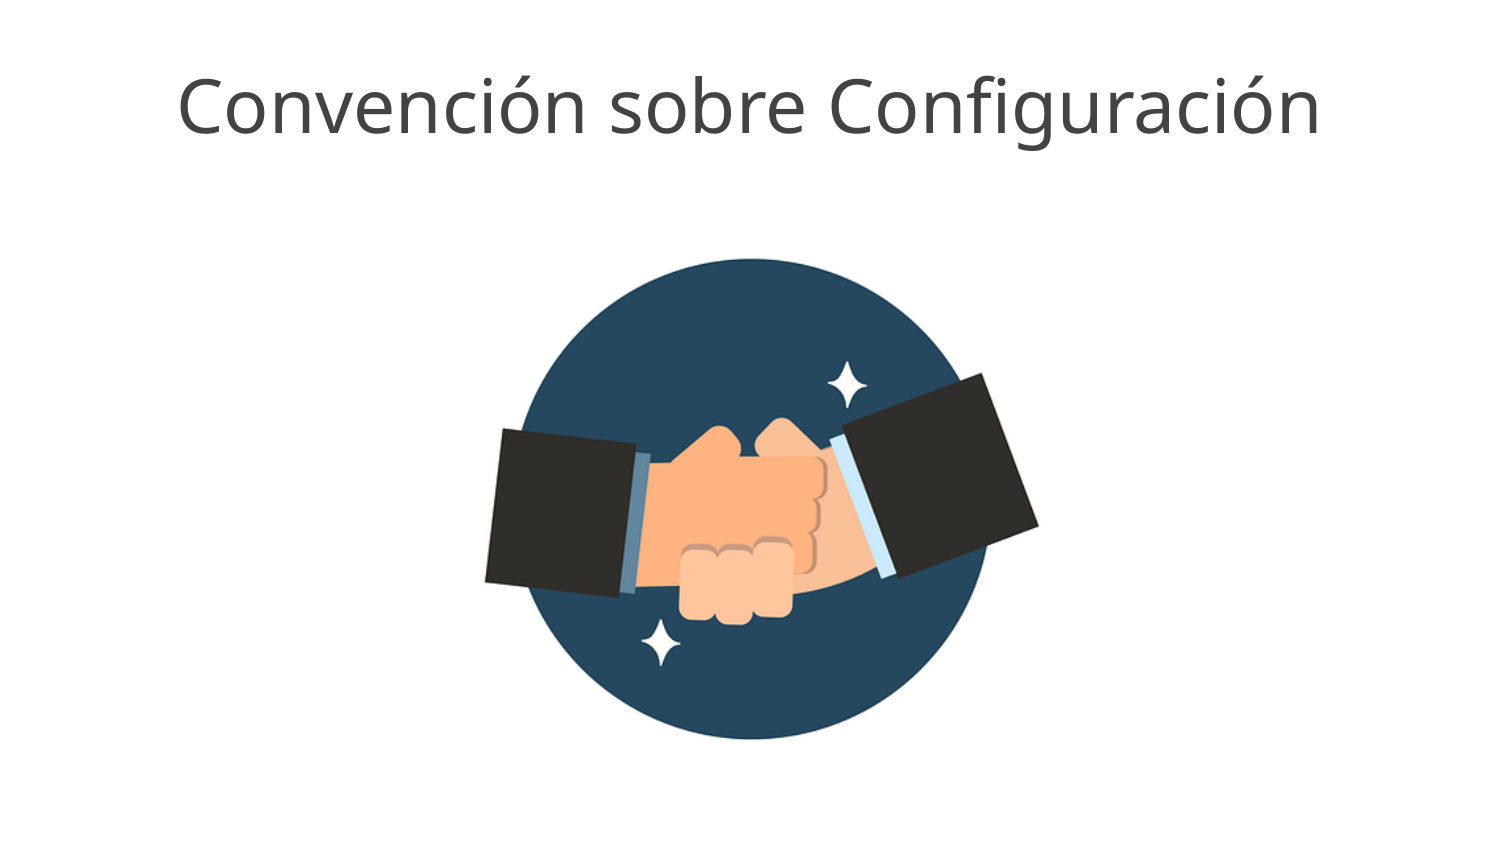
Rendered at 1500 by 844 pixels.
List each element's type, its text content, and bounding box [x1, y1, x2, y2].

picture [328, 175, 1172, 844]
text_box Convención sobre Configuración [74, 33, 1425, 175]
